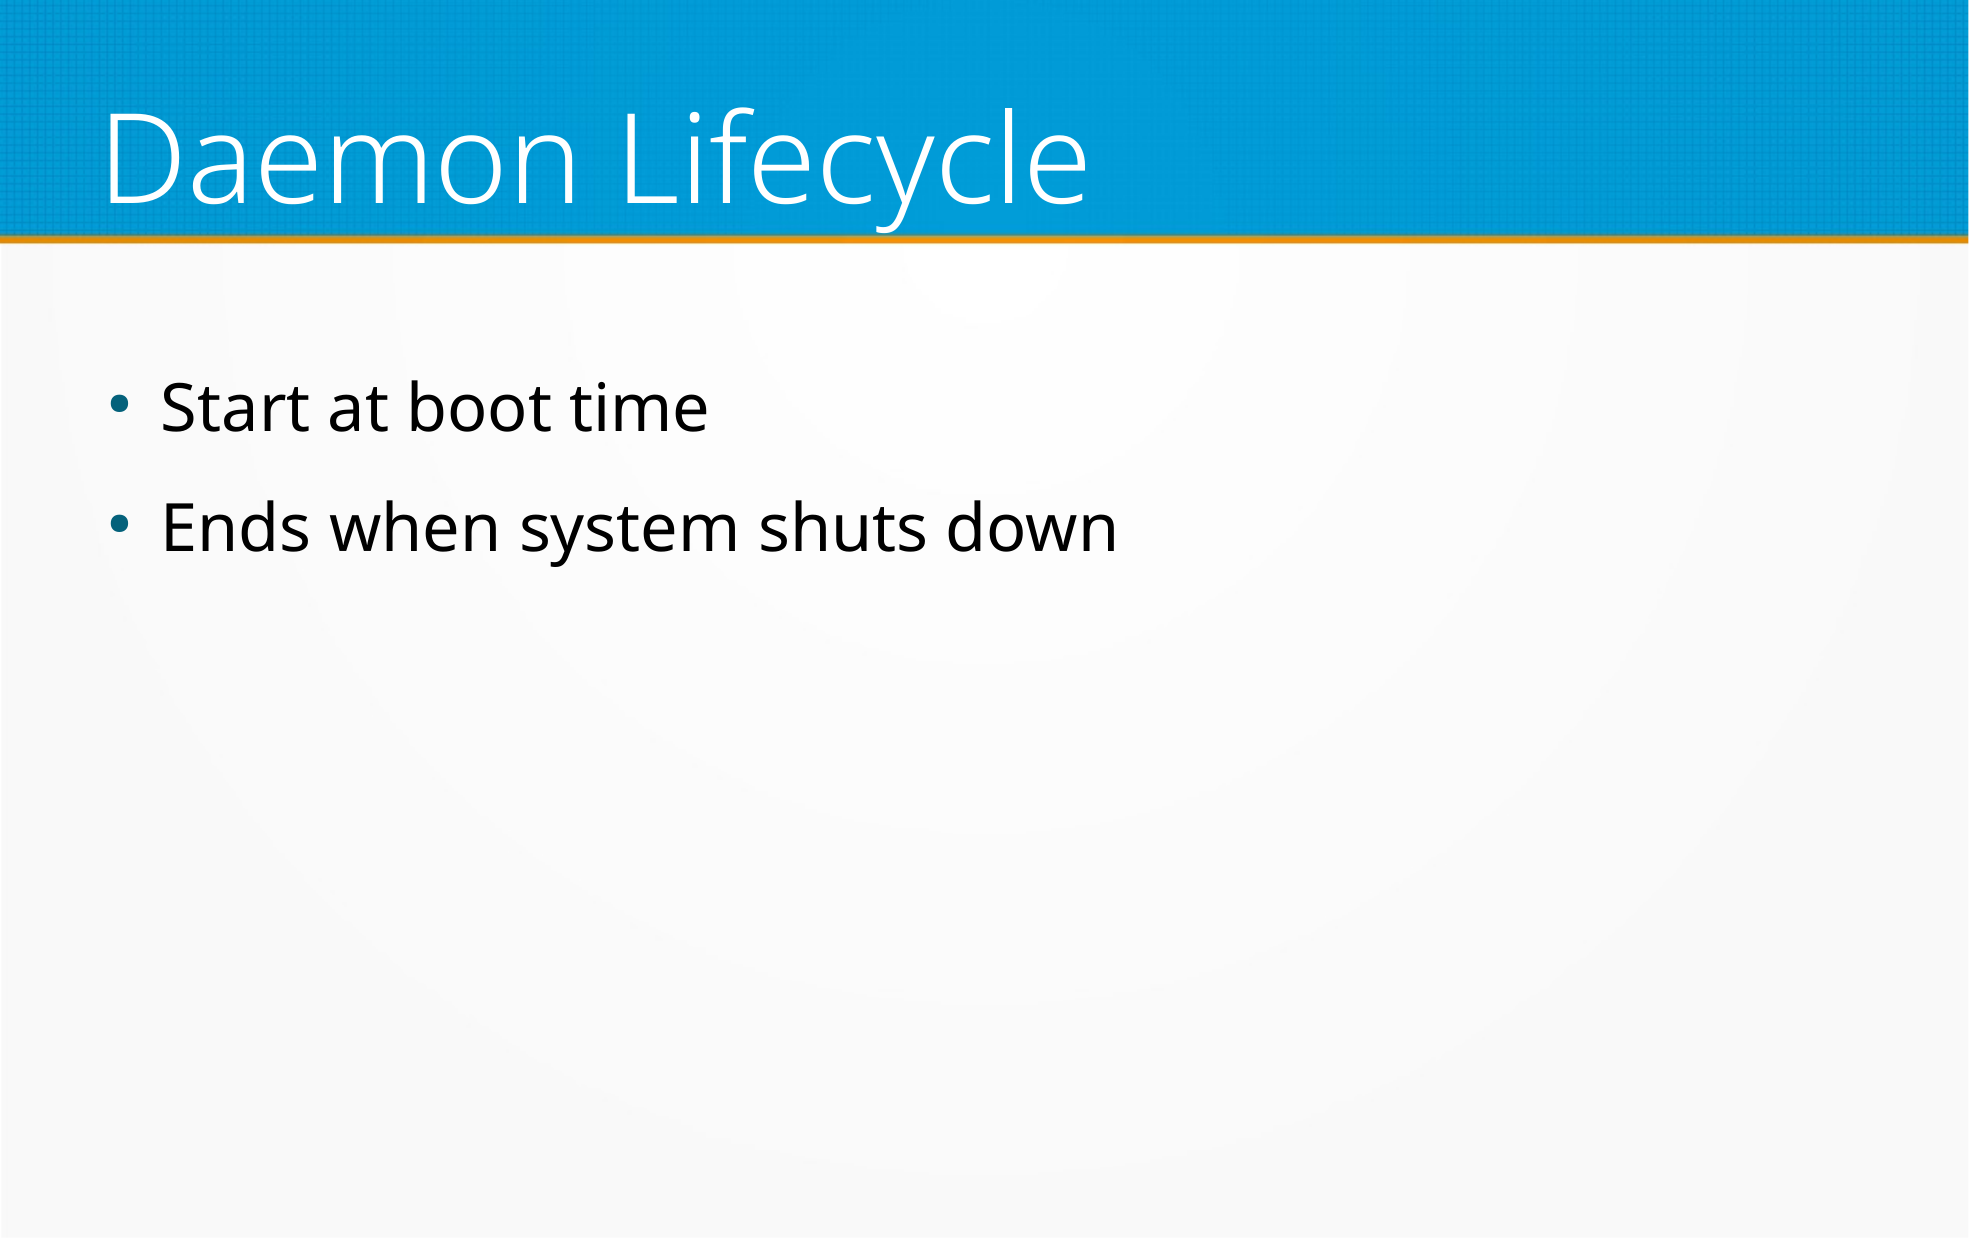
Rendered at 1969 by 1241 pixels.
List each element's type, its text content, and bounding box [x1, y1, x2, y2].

list Start at boot time Ends when system shuts down [90, 360, 1852, 1126]
title Daemon Lifecycle [98, 32, 1870, 241]
picture [0, 233, 1969, 1241]
